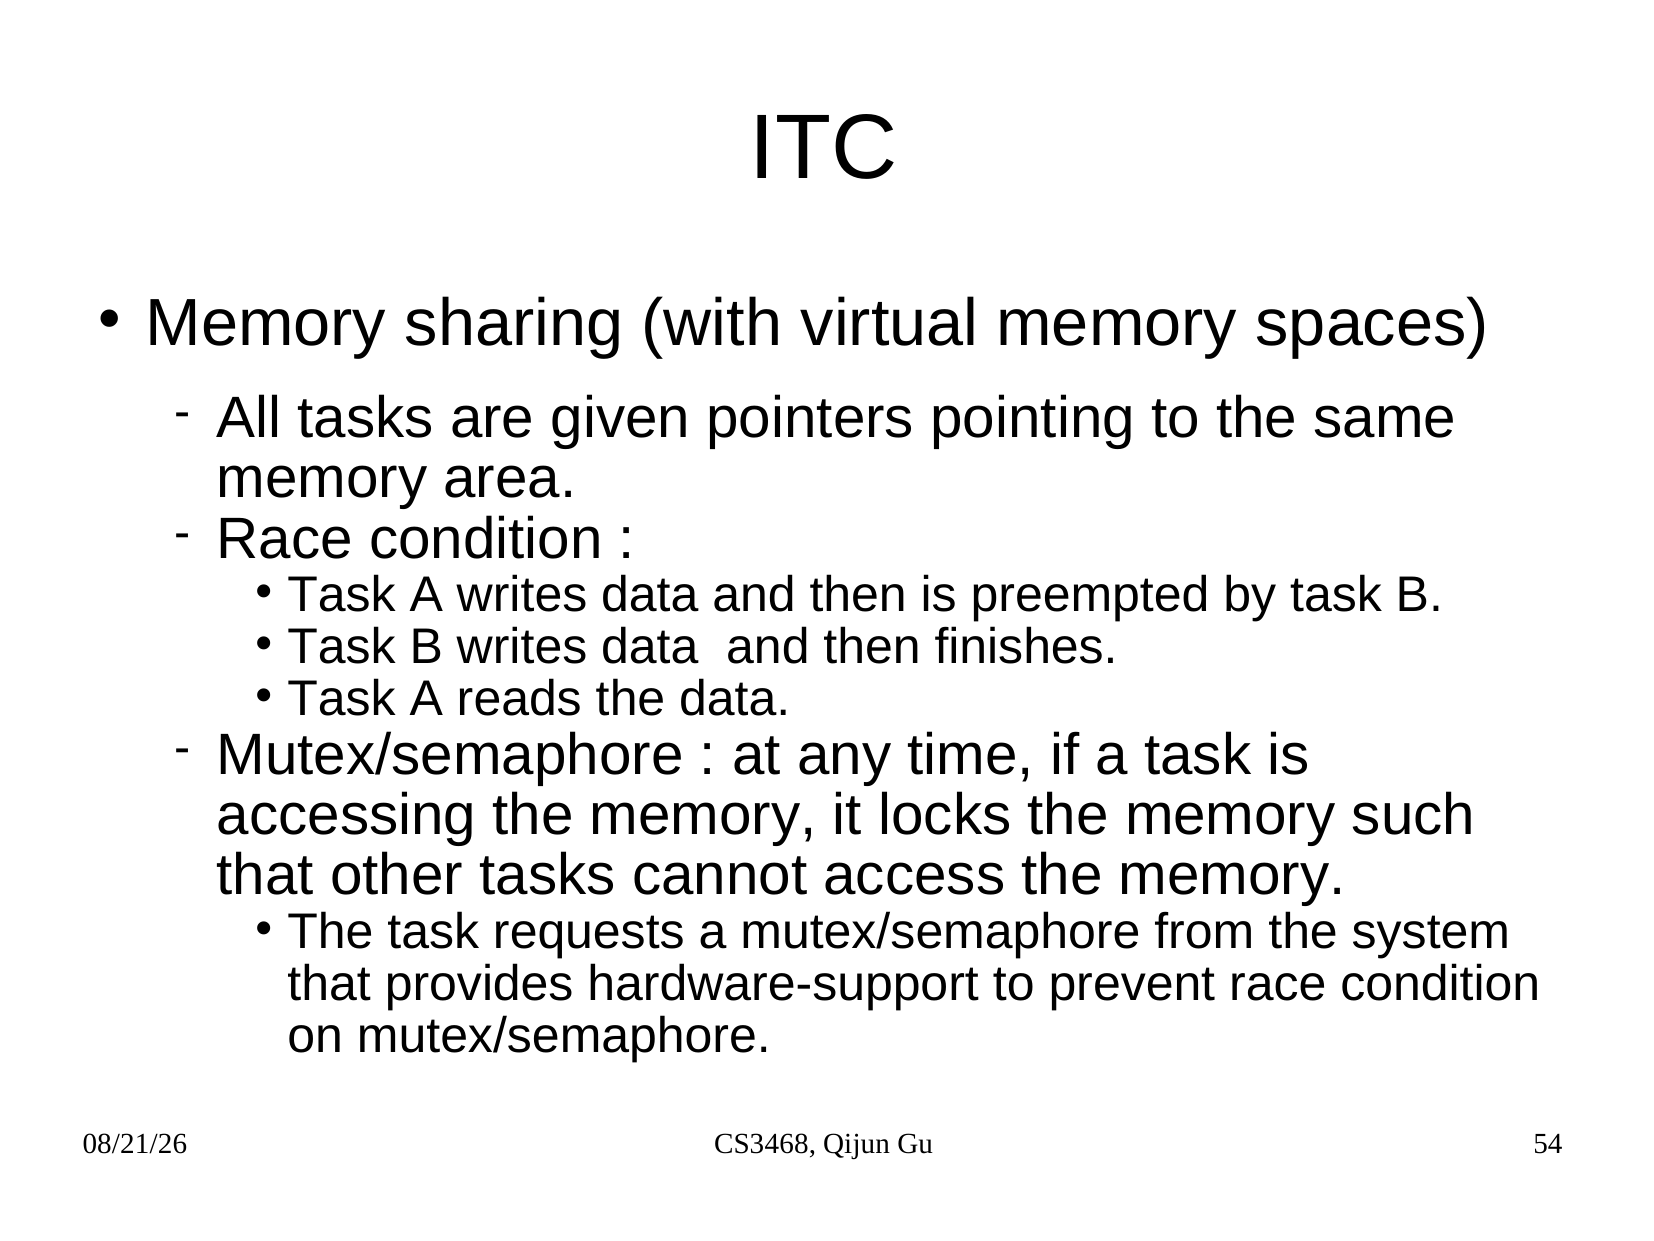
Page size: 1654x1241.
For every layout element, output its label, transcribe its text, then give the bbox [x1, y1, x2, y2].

list Memory sharing (with virtual memory spaces) All tasks are given pointers pointing to the same memory area. Race condition : Task A writes data and then is preempted by task B. Task B writes data and then finishes. Task A reads the data. Mutex/semaphore : at any time, if a task is accessing the memory, it locks the memory such that other tasks cannot access the memory. The task requests a mutex/semaphore from the system that provides hardware-support to prevent race condition on mutex/semaphore. [82, 290, 1565, 1120]
title ITC [82, 56, 1565, 243]
